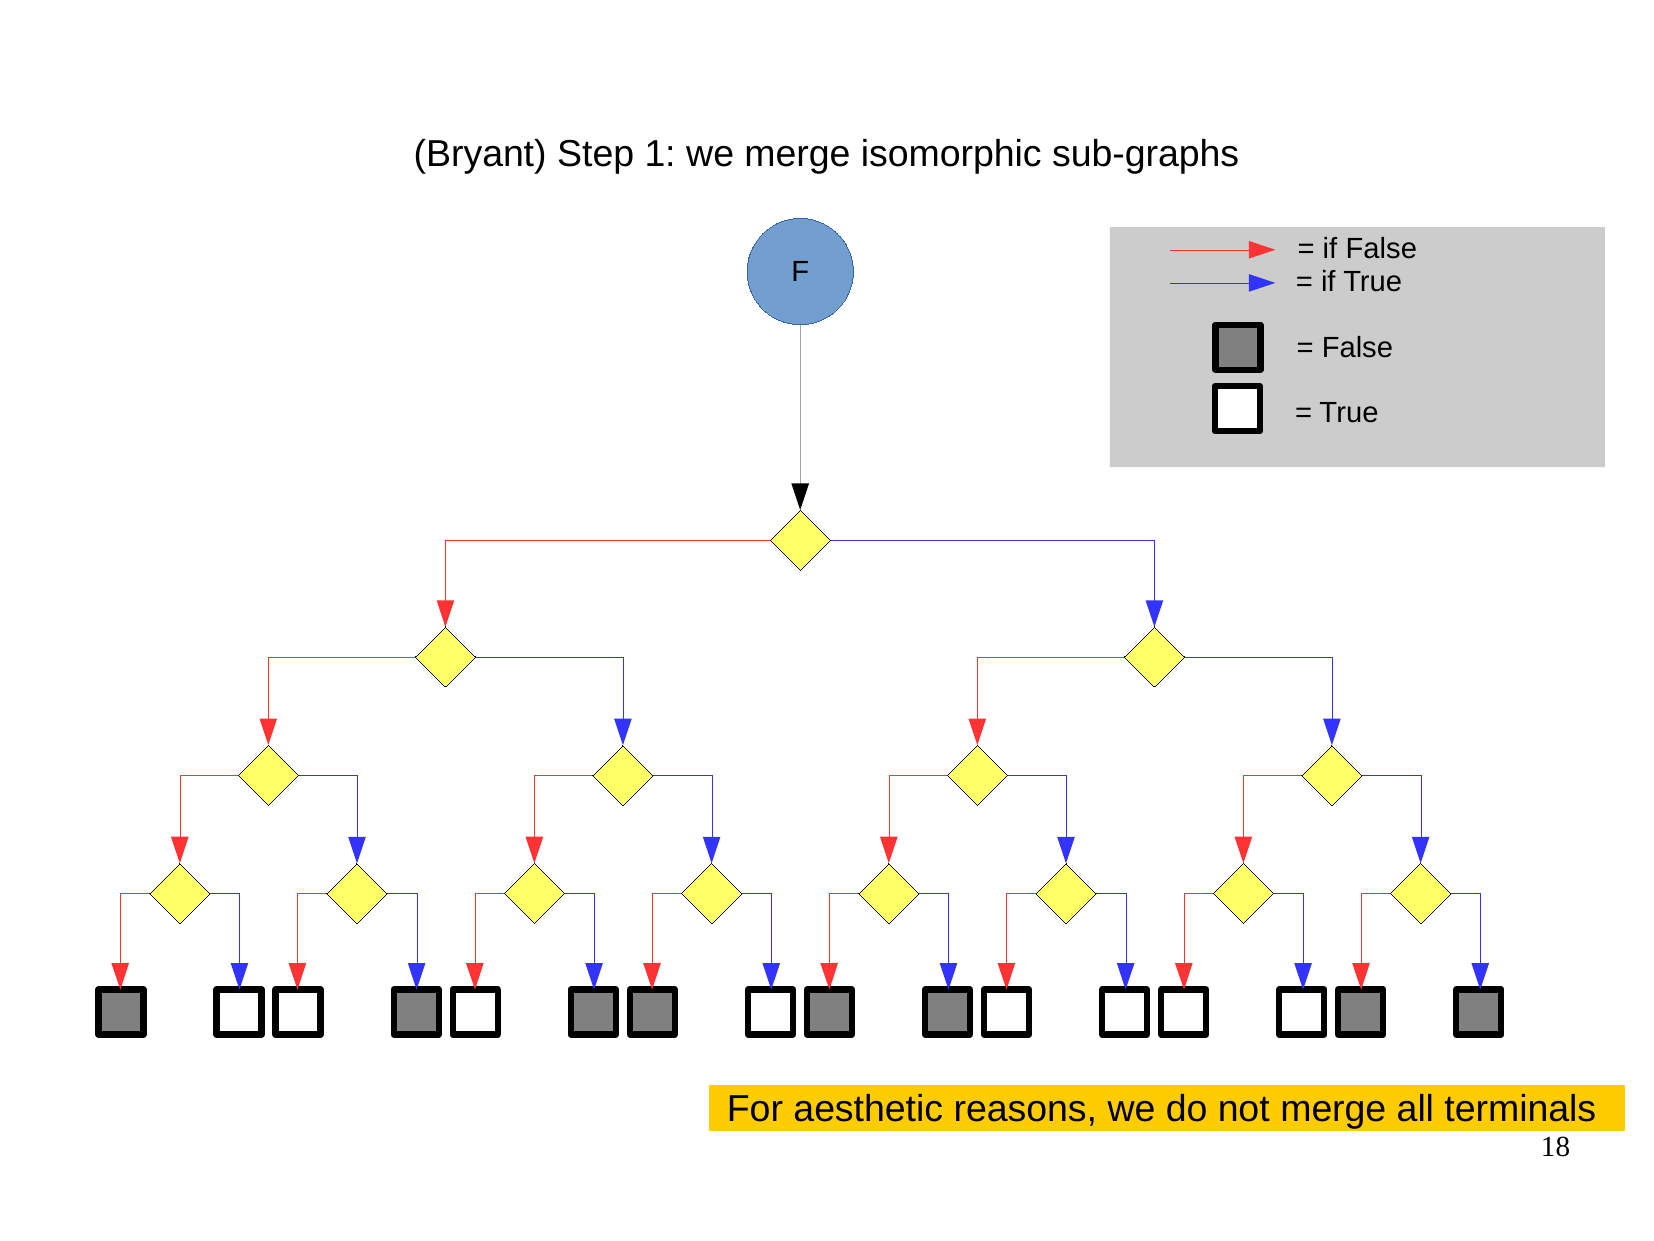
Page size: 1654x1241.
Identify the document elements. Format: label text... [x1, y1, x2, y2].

text_box [1124, 626, 1185, 687]
text_box [275, 989, 321, 1035]
text_box [149, 863, 210, 924]
text_box [504, 863, 565, 924]
text_box [452, 989, 498, 1035]
text_box [1279, 989, 1325, 1035]
text_box [629, 989, 675, 1035]
text_box For aesthetic reasons, we do not merge all terminals [709, 1085, 1625, 1131]
text_box [1161, 989, 1207, 1035]
text_box [393, 989, 439, 1035]
text_box [1215, 324, 1261, 370]
text_box [1036, 863, 1097, 924]
text_box [570, 989, 616, 1035]
text_box [770, 510, 831, 571]
text_box [1102, 989, 1148, 1035]
text_box [326, 863, 388, 924]
title (Bryant) Step 1: we merge isomorphic sub-graphs [82, 49, 1571, 257]
text_box [747, 989, 793, 1035]
text_box [984, 989, 1030, 1035]
text_box [947, 745, 1008, 806]
text_box [858, 863, 919, 924]
text_box [1301, 745, 1362, 806]
text_box [415, 626, 476, 687]
text_box [681, 863, 742, 924]
text_box [1338, 989, 1384, 1035]
text_box [806, 989, 852, 1035]
text_box [592, 745, 653, 806]
text_box [1456, 989, 1502, 1035]
text_box [925, 989, 971, 1035]
text_box [216, 989, 262, 1035]
text_box [238, 745, 299, 806]
text_box [1213, 863, 1274, 924]
text_box [1390, 863, 1451, 924]
text_box = if False = if True = False = True [1109, 227, 1605, 468]
text_box F [747, 218, 854, 325]
text_box [1215, 386, 1261, 432]
text_box [98, 989, 144, 1035]
